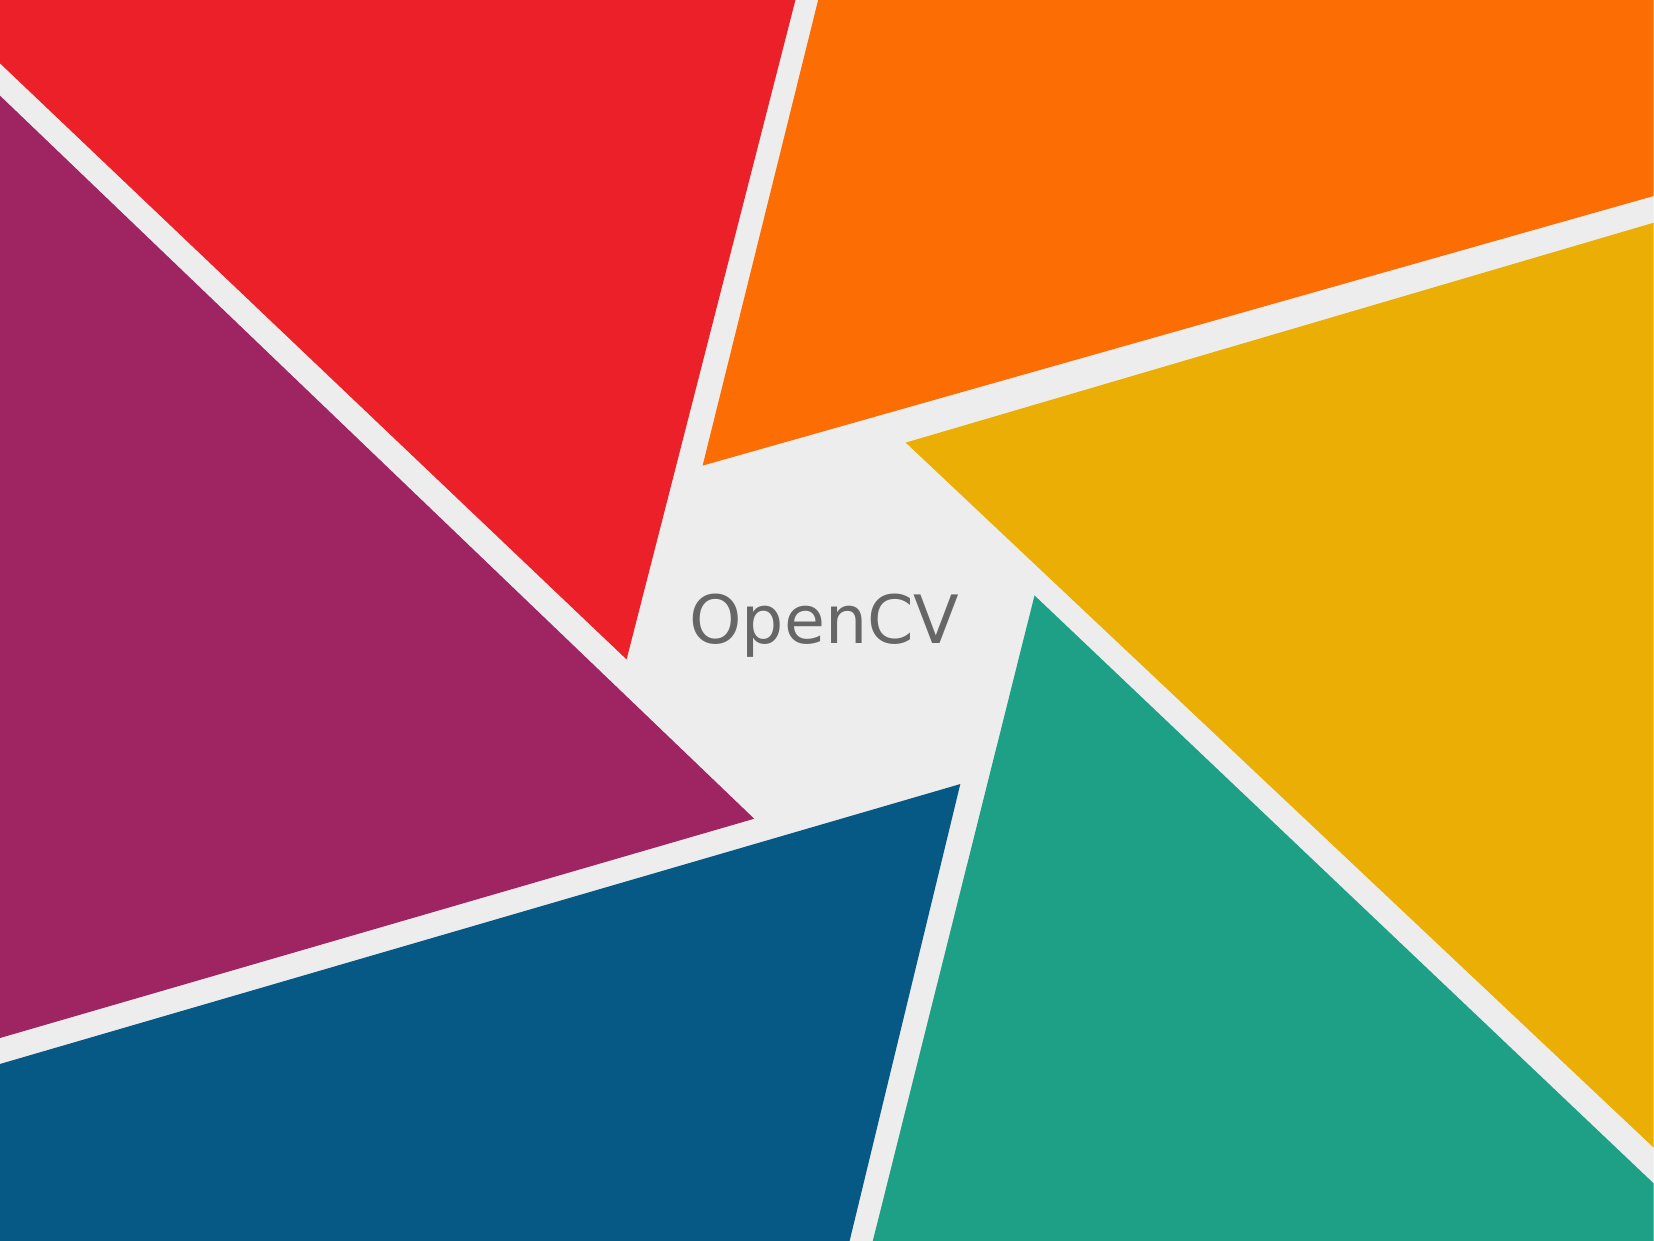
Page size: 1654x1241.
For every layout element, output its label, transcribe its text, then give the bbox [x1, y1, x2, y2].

subtitle OpenCV [614, 418, 1035, 824]
